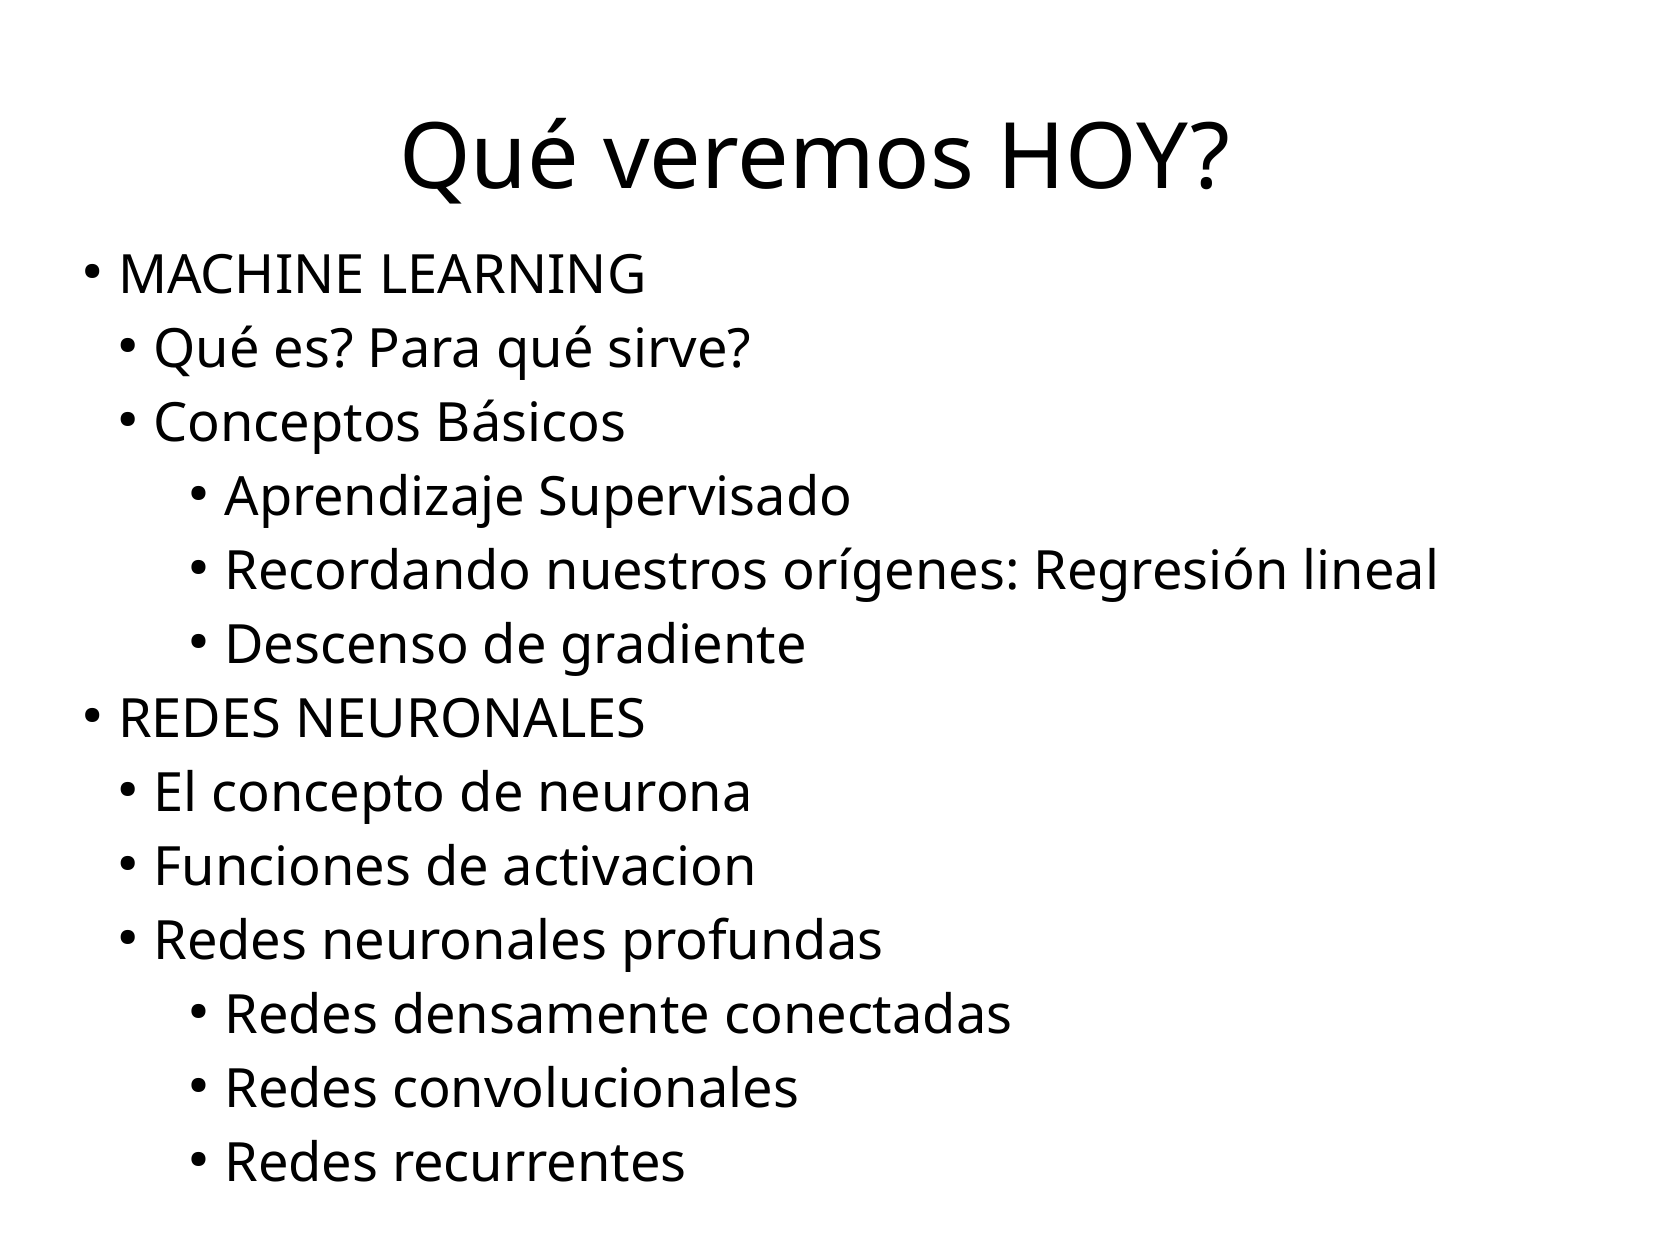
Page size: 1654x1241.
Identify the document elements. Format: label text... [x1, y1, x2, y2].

subtitle MACHINE LEARNING Qué es? Para qué sirve? Conceptos Básicos Aprendizaje Supervisado Recordando nuestros orígenes: Regresión lineal Descenso de gradiente REDES NEURONALES El concepto de neurona Funciones de activacion Redes neuronales profundas Redes densamente conectadas Redes convolucionales Redes recurrentes [82, 225, 1571, 1134]
title Qué veremos HOY? [82, 49, 1571, 225]
